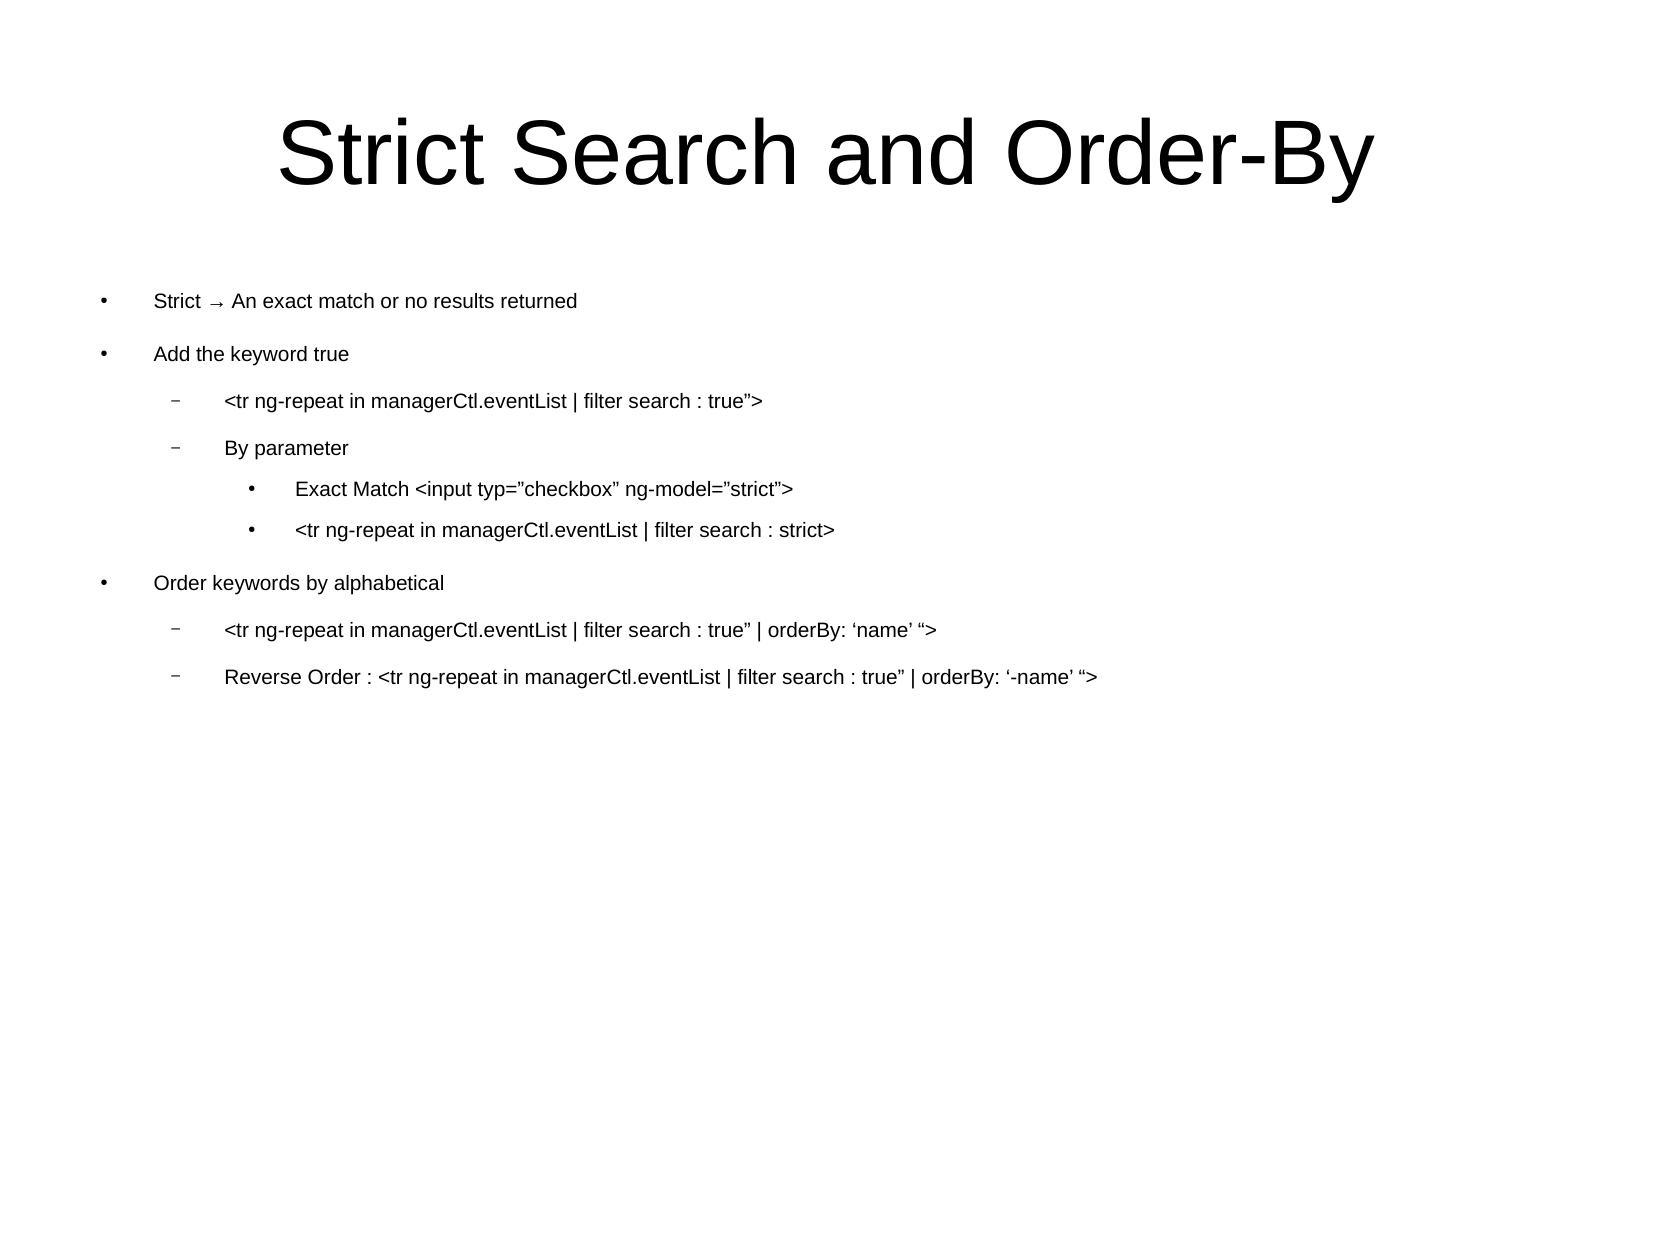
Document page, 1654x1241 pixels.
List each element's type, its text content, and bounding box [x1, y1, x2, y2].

list Strict → An exact match or no results returned Add the keyword true <tr ng-repeat in managerCtl.eventList | filter search : true”> By parameter Exact Match <input typ=”checkbox” ng-model=”strict”> <tr ng-repeat in managerCtl.eventList | filter search : strict> Order keywords by alphabetical <tr ng-repeat in managerCtl.eventList | filter search : true” | orderBy: ‘name’ “> Reverse Order : <tr ng-repeat in managerCtl.eventList | filter search : true” | orderBy: ‘-name’ “> [82, 290, 1571, 1010]
title Strict Search and Order-By [82, 49, 1571, 257]
